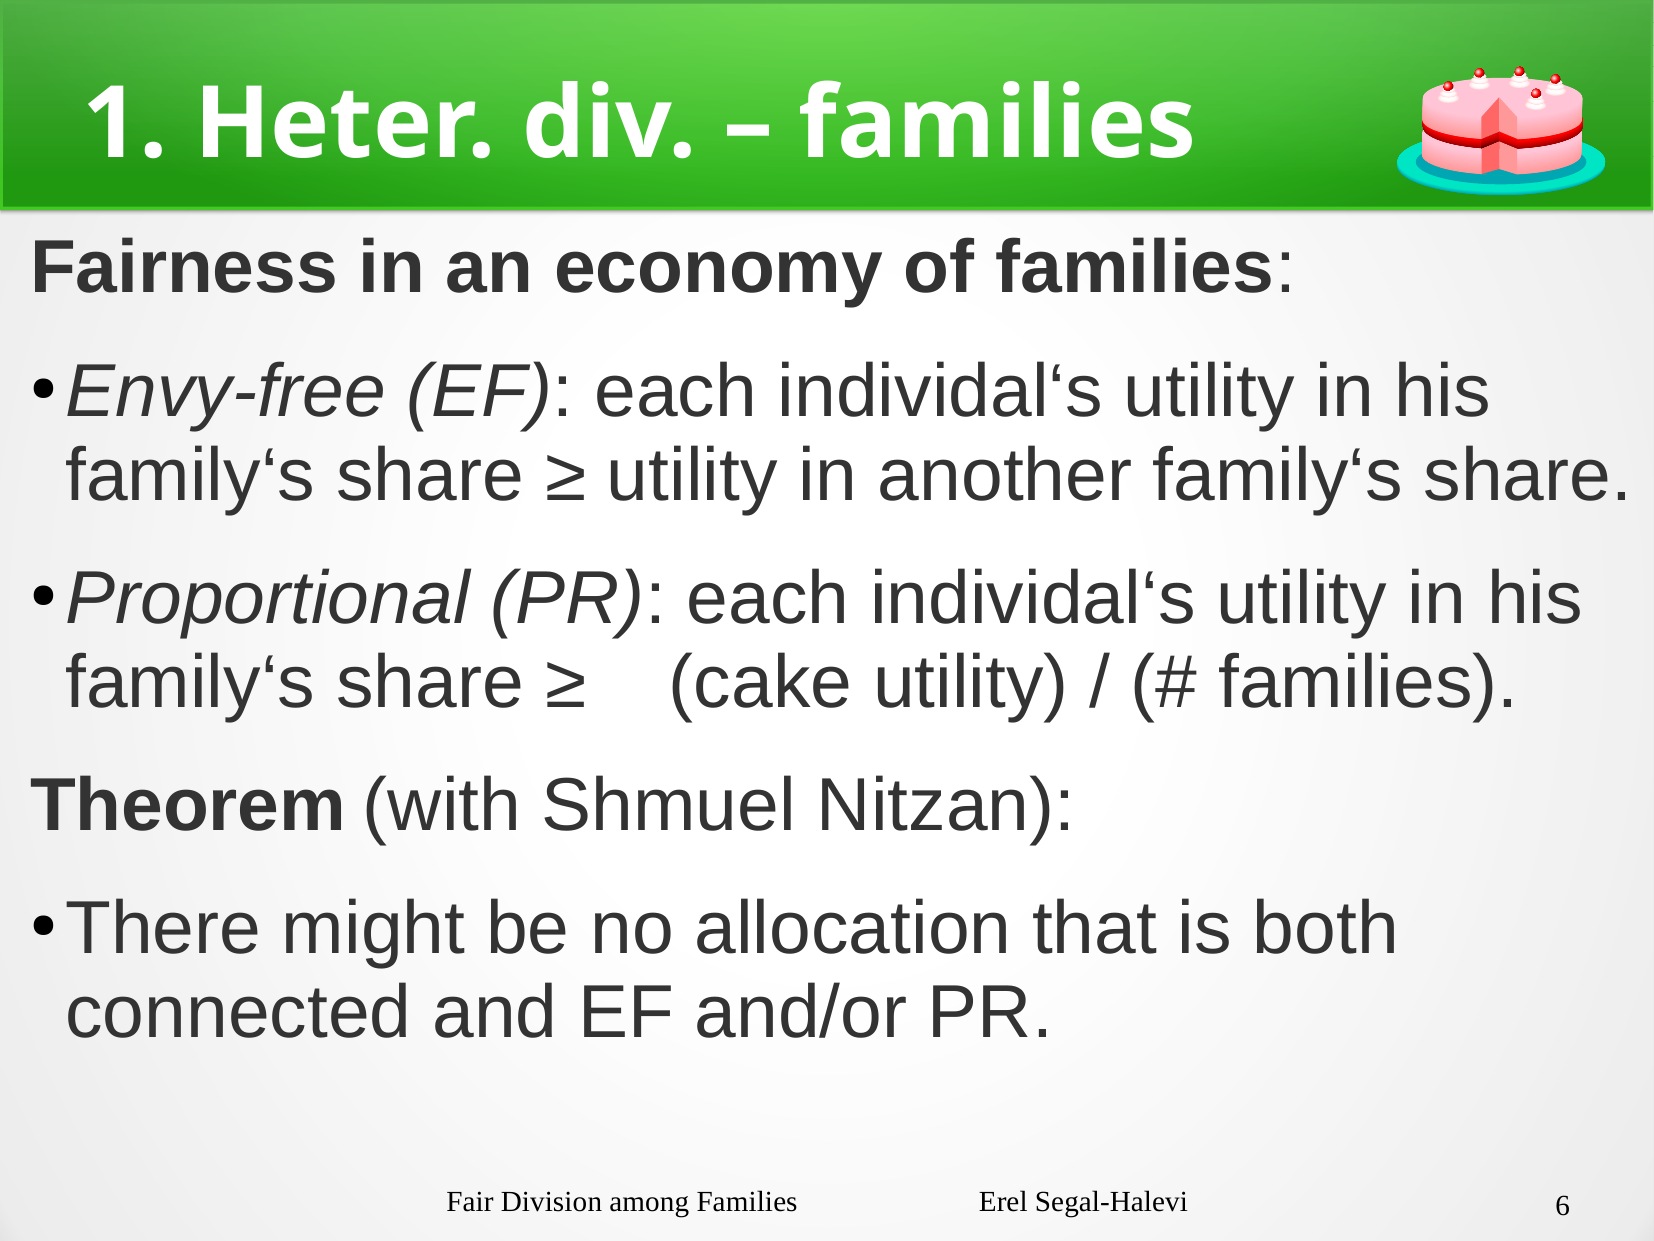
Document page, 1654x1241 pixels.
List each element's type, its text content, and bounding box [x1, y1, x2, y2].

picture [1397, 66, 1606, 196]
title 1. Heter. div. – families [82, 0, 1276, 255]
list Fairness in an economy of families: Envy-free (EF): each individal‘s utility in his family‘s share ≥ utility in another family‘s share. Proportional (PR): each individal‘s utility in his family‘s share ≥ (cake utility) / (# families). Theorem (with Shmuel Nitzan): There might be no allocation that is both connected and EF and/or PR. [30, 225, 1636, 1066]
